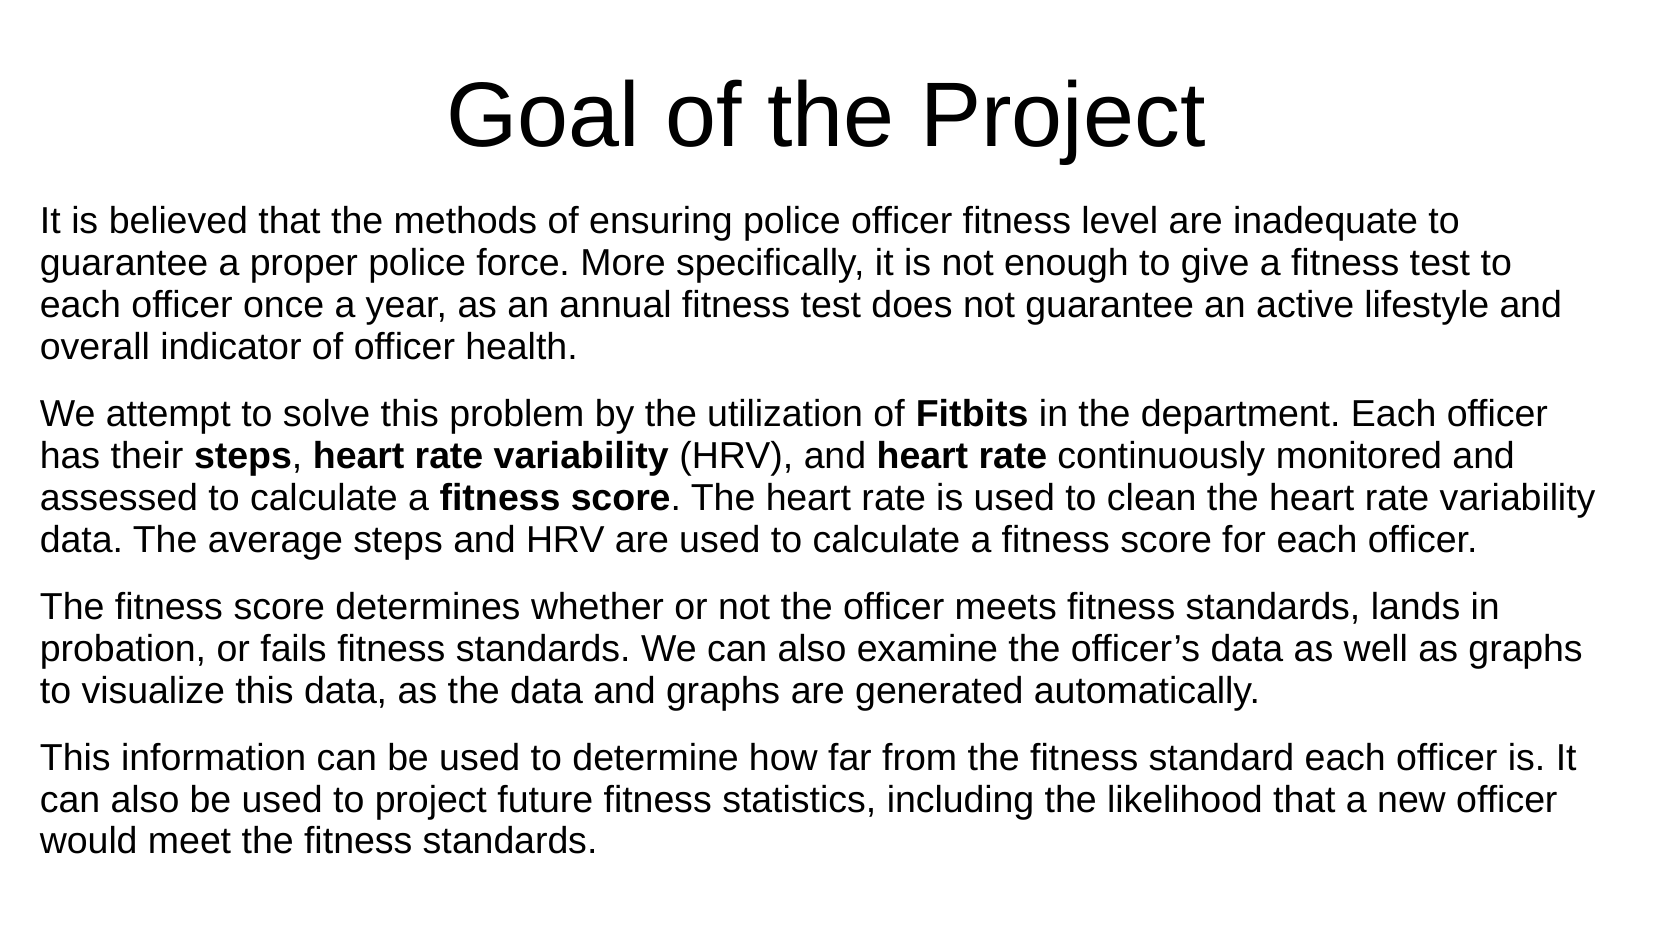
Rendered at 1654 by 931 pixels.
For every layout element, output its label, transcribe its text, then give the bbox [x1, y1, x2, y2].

title Goal of the Project [82, 37, 1571, 192]
text_box It is believed that the methods of ensuring police officer fitness level are inadequate to guarantee a proper police force. More specifically, it is not enough to give a fitness test to each officer once a year, as an annual fitness test does not guarantee an active lifestyle and overall indicator of officer health. We attempt to solve this problem by the utilization of Fitbits in the department. Each officer has their steps, heart rate variability (HRV), and heart rate continuously monitored and assessed to calculate a fitness score. The heart rate is used to clean the heart rate variability data. The average steps and HRV are used to calculate a fitness score for each officer. The fitness score determines whether or not the officer meets fitness standards, lands in probation, or fails fitness standards. We can also examine the officer’s data as well as graphs to visualize this data, as the data and graphs are generated automatically. This information can be used to determine how far from the fitness standard each officer is. It can also be used to project future fitness statistics, including the likelihood that a new officer would meet the fitness standards. [25, 192, 1613, 931]
